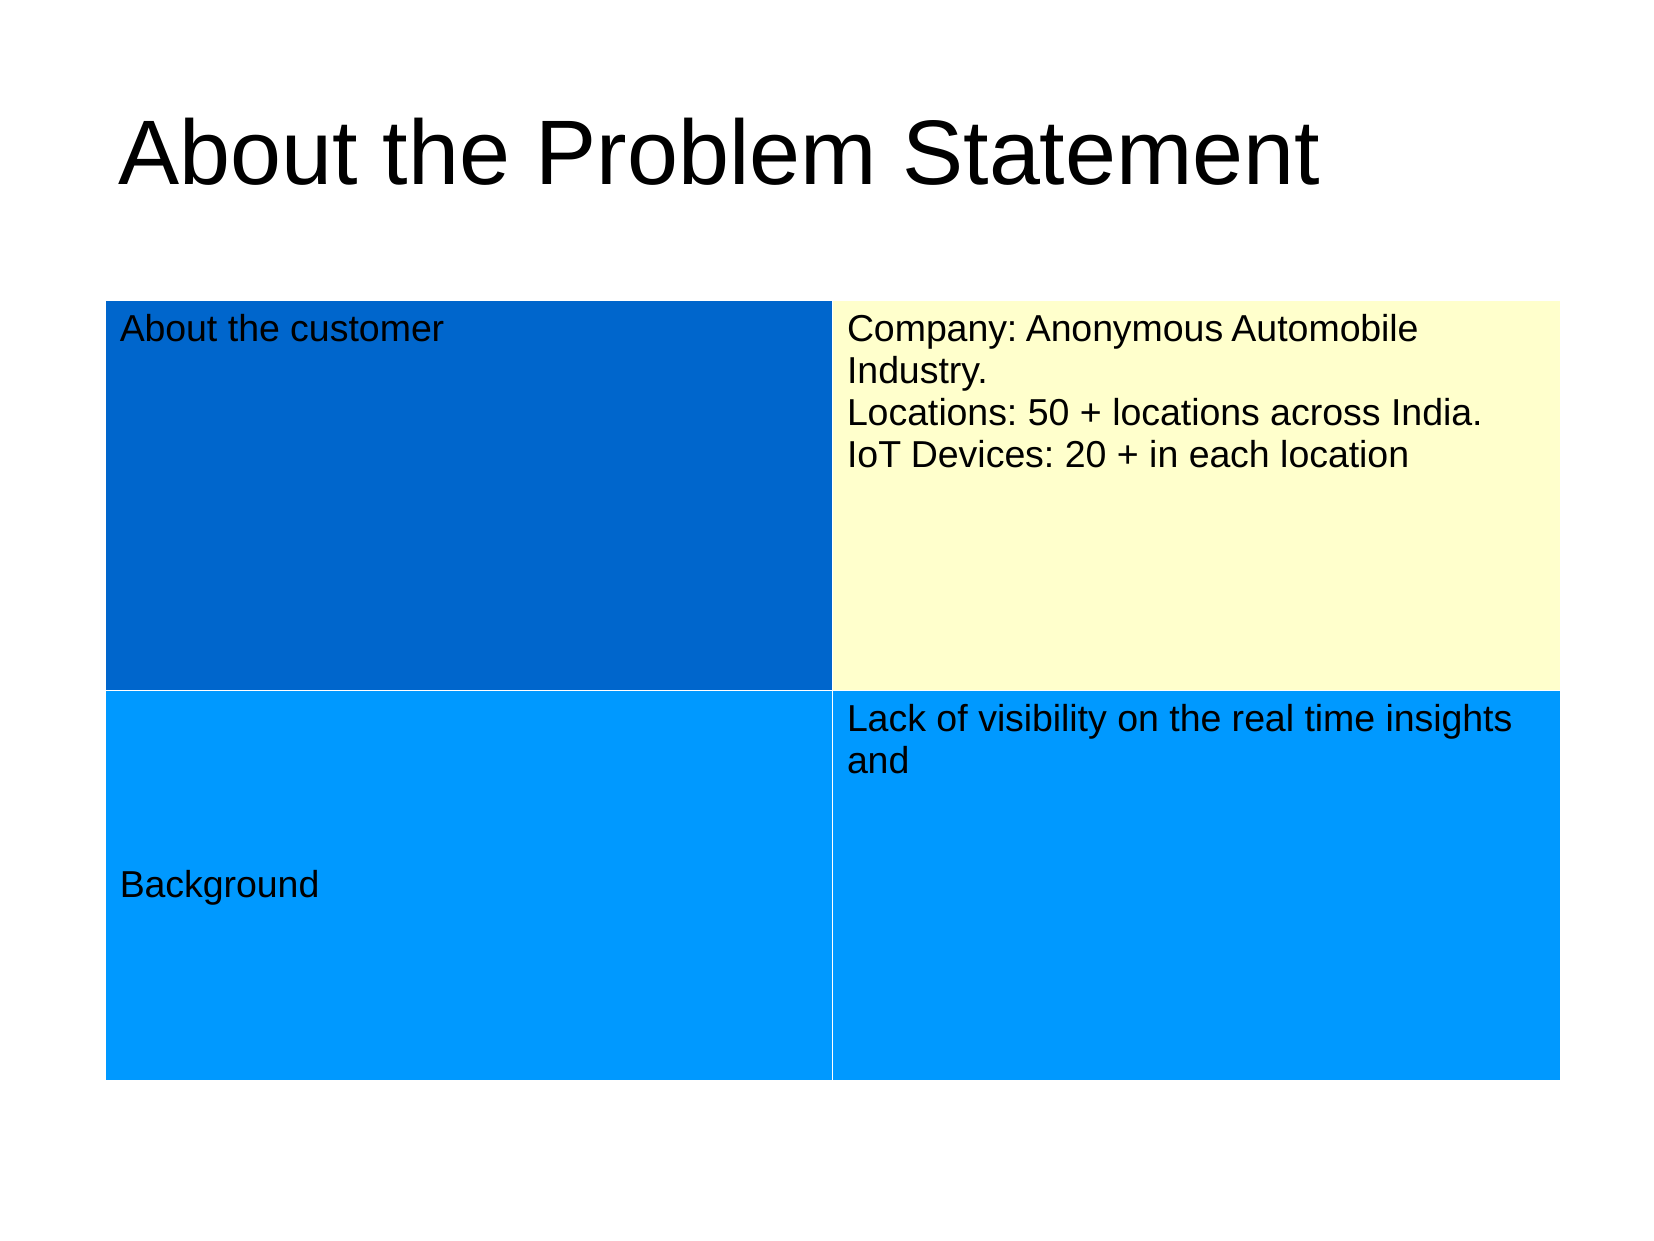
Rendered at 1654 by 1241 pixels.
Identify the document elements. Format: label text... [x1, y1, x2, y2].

table_cell Lack of visibility on the real time insights and [833, 691, 1560, 1080]
table_cell Background [106, 691, 832, 1080]
title About the Problem Statement [82, 49, 1571, 257]
table_header Company: Anonymous Automobile Industry. Locations: 50 + locations across India. IoT Devices: 20 + in each location [833, 301, 1560, 690]
table_header About the customer [106, 301, 832, 690]
